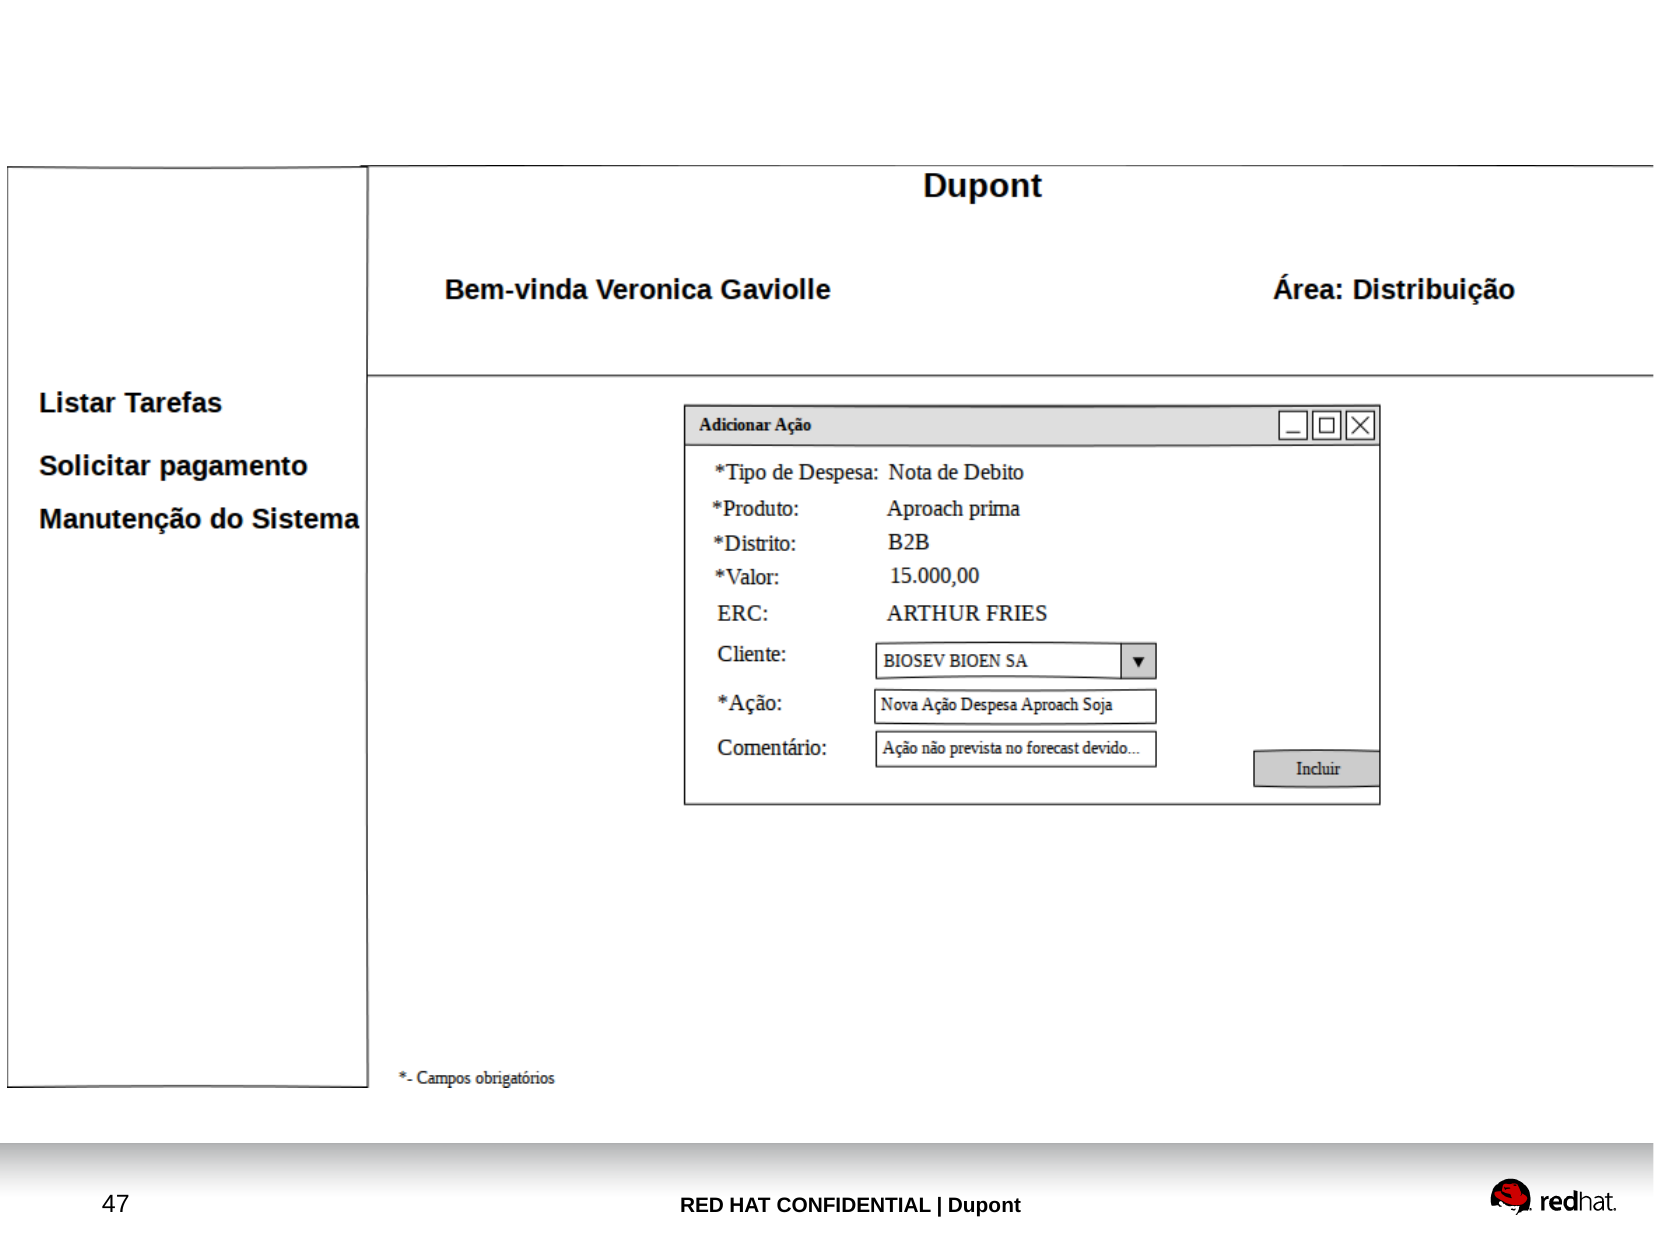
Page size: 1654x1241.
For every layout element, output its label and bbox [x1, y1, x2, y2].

picture [0, 1143, 1654, 1241]
picture [7, 165, 1654, 1088]
